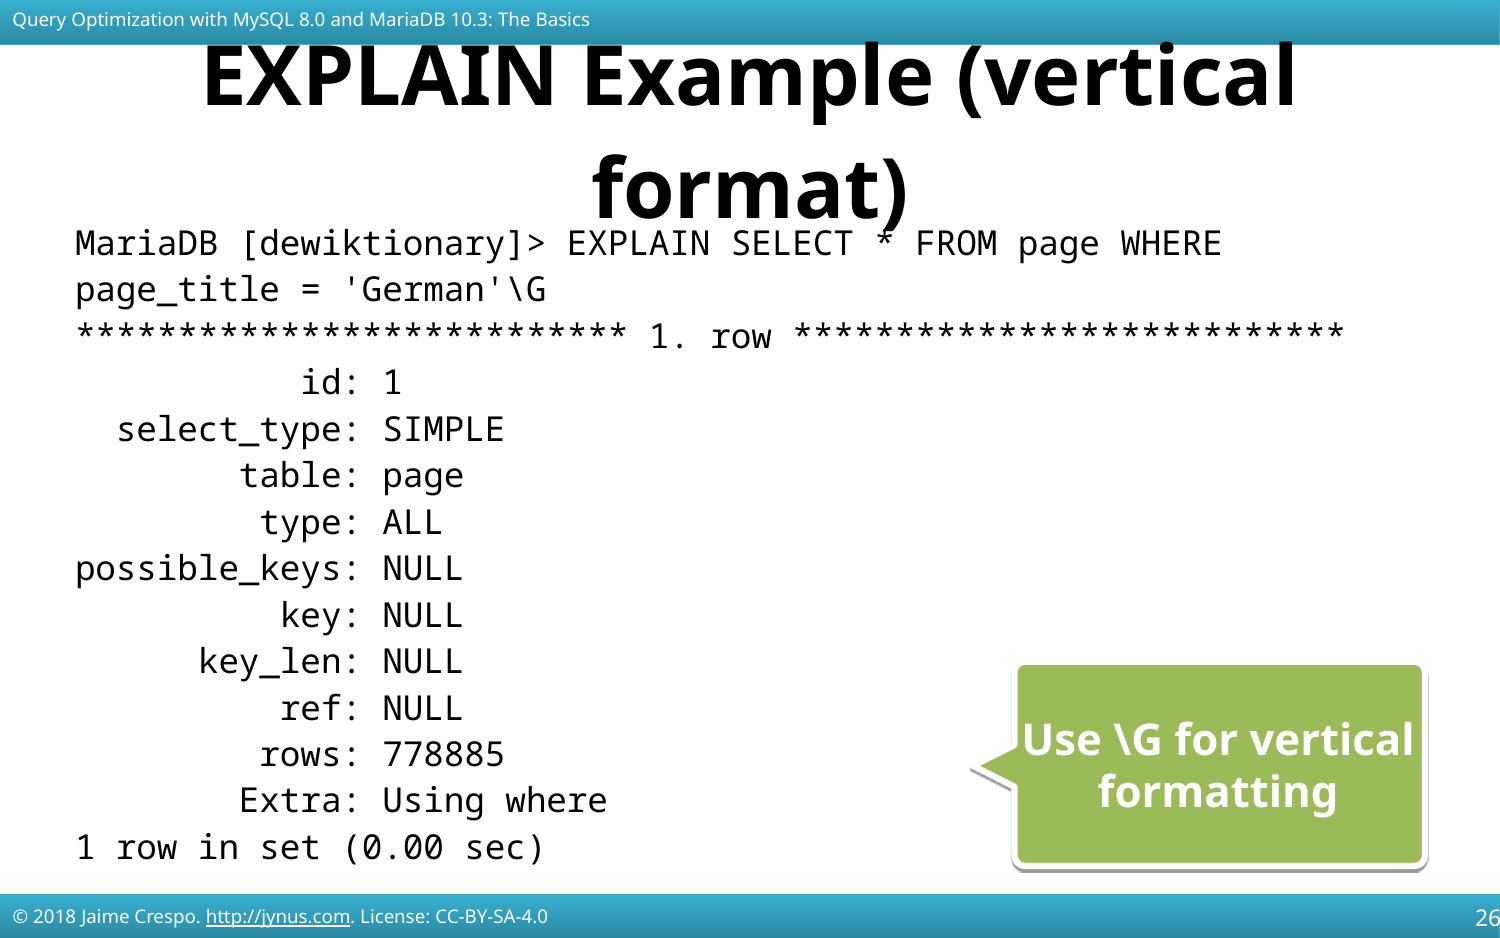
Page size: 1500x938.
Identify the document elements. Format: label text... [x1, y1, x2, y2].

text_box Use \G for vertical formatting [972, 661, 1425, 866]
title EXPLAIN Example (vertical format) [75, 32, 1425, 218]
list MariaDB [dewiktionary]> EXPLAIN SELECT * FROM page WHERE page_title = 'German'\G *************************** 1. row *************************** id: 1 select_type: SIMPLE table: page type: ALL possible_keys: NULL key: NULL key_len: NULL ref: NULL rows: 778885 Extra: Using where 1 row in set (0.00 sec) [75, 218, 1425, 876]
